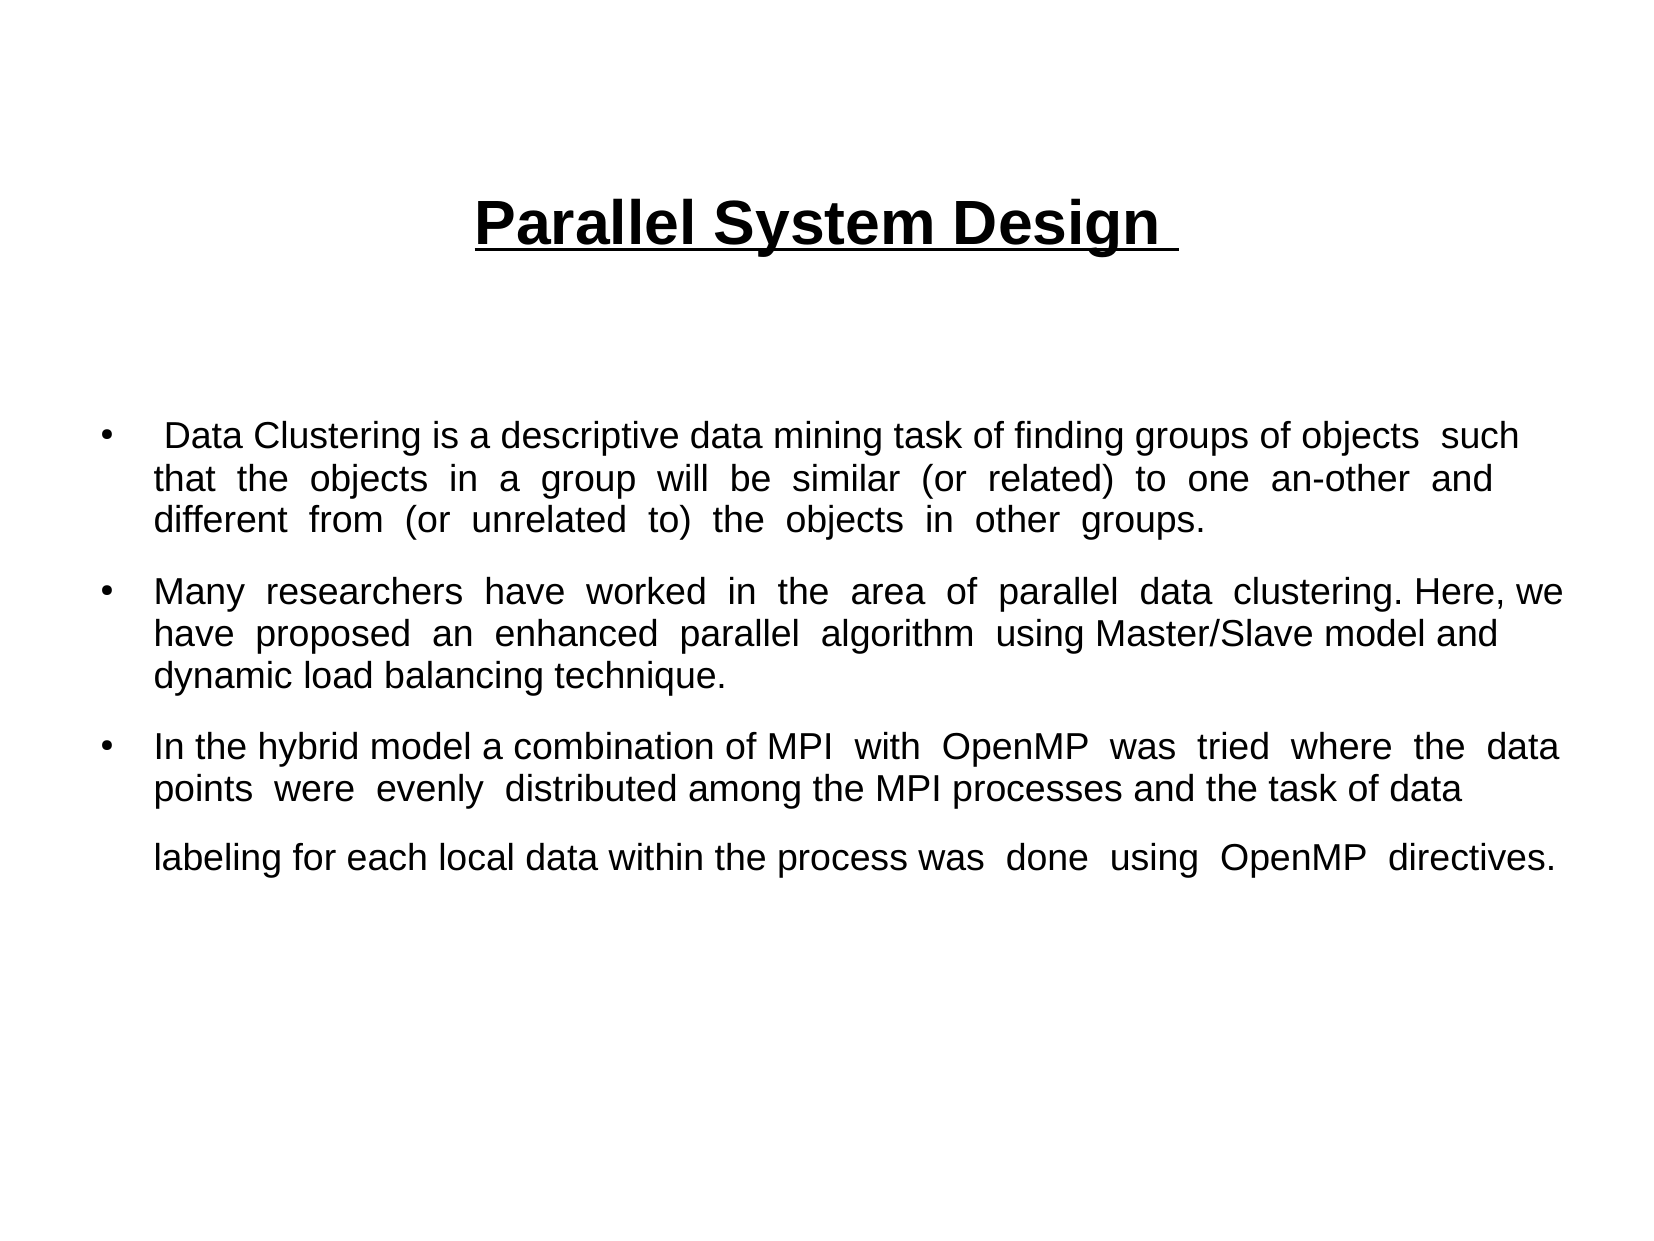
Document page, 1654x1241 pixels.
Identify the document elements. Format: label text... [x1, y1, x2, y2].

list Data Clustering is a descriptive data mining task of finding groups of objects such that the objects in a group will be similar (or related) to one an-other and different from (or unrelated to) the objects in other groups. Many researchers have worked in the area of parallel data clustering. Here, we have proposed an enhanced parallel algorithm using Master/Slave model and dynamic load balancing technique. In the hybrid model a combination of MPI with OpenMP was tried where the data points were evenly distributed among the MPI processes and the task of data labeling for each local data within the process was done using OpenMP directives. [82, 290, 1571, 1010]
title Parallel System Design [82, 48, 1571, 258]
